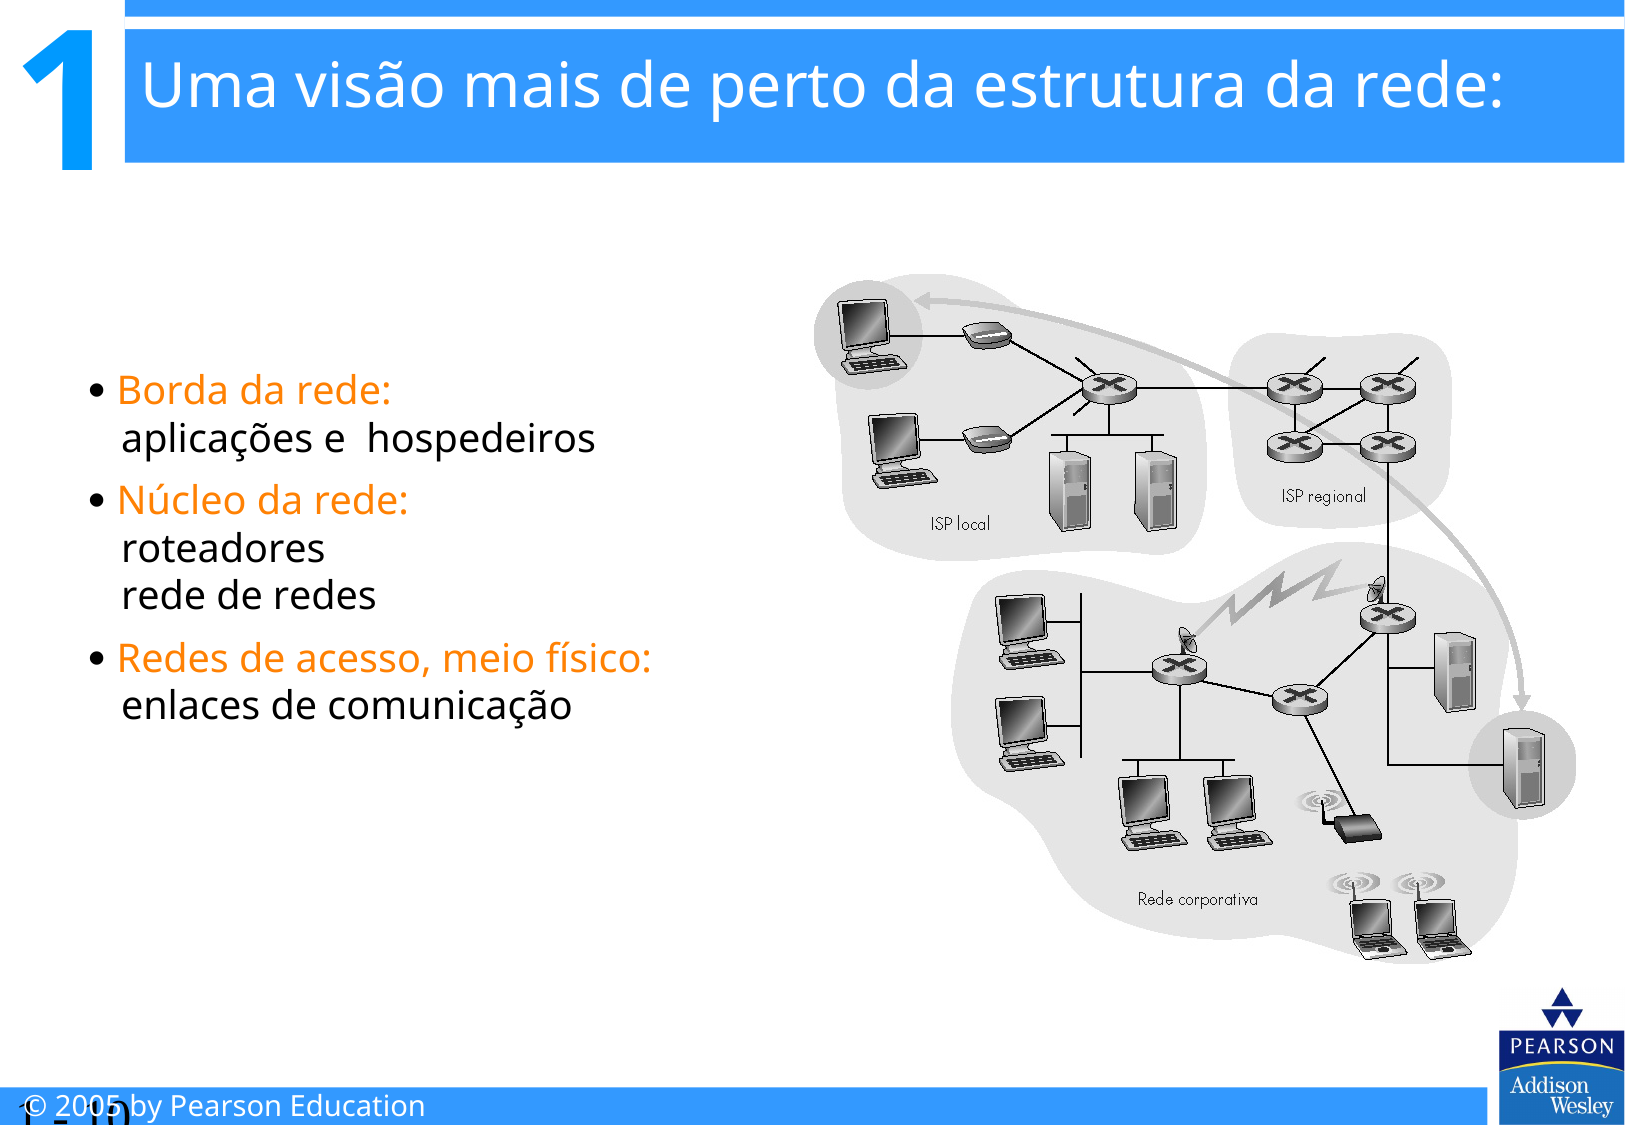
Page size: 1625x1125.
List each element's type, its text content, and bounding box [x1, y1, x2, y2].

picture [1499, 987, 1625, 1125]
text_box Uma visão mais de perto da estrutura da rede: [125, 37, 1625, 138]
list  Borda da rede: aplicações e hospedeiros  Núcleo da rede: roteadores rede de redes  Redes de acesso, meio físico: enlaces de comunicação [74, 357, 752, 768]
picture [814, 274, 1576, 964]
